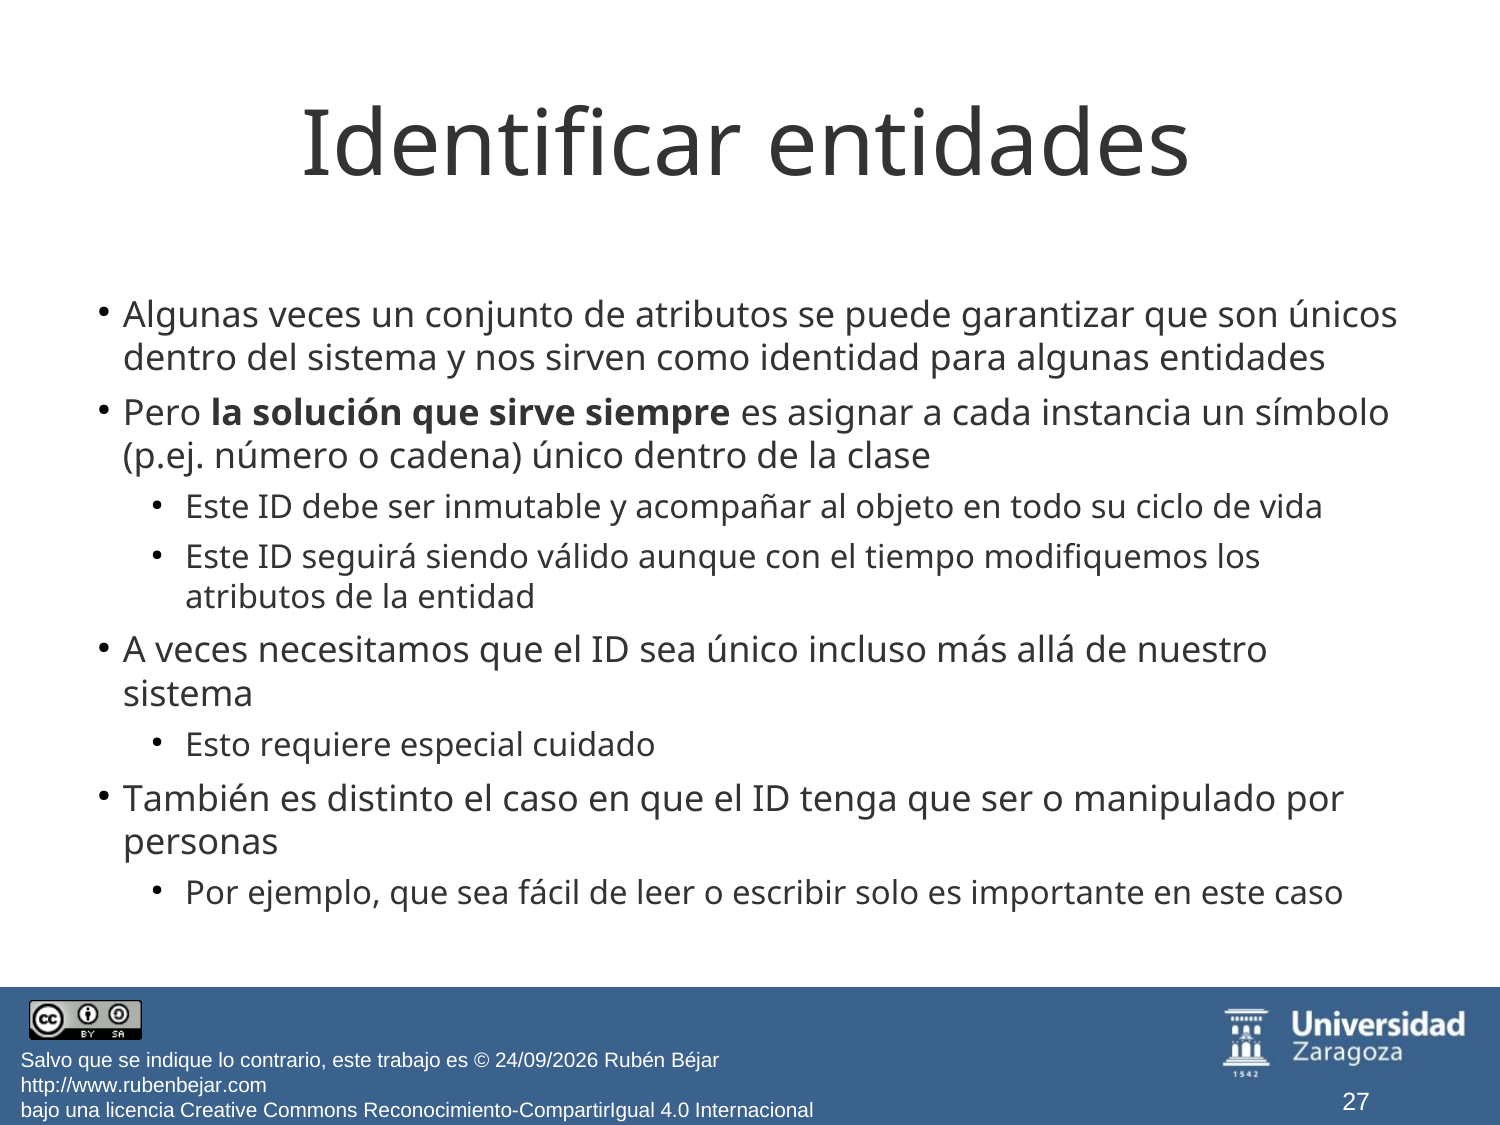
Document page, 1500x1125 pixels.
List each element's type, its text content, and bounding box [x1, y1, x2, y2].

picture [0, 987, 1500, 1125]
list Algunas veces un conjunto de atributos se puede garantizar que son únicos dentro del sistema y nos sirven como identidad para algunas entidades Pero la solución que sirve siempre es asignar a cada instancia un símbolo (p.ej. número o cadena) único dentro de la clase Este ID debe ser inmutable y acompañar al objeto en todo su ciclo de vida Este ID seguirá siendo válido aunque con el tiempo modifiquemos los atributos de la entidad A veces necesitamos que el ID sea único incluso más allá de nuestro sistema Esto requiere especial cuidado También es distinto el caso en que el ID tenga que ser o manipulado por personas Por ejemplo, que sea fácil de leer o escribir solo es importante en este caso [82, 283, 1418, 957]
title Identificar entidades [74, 21, 1420, 257]
